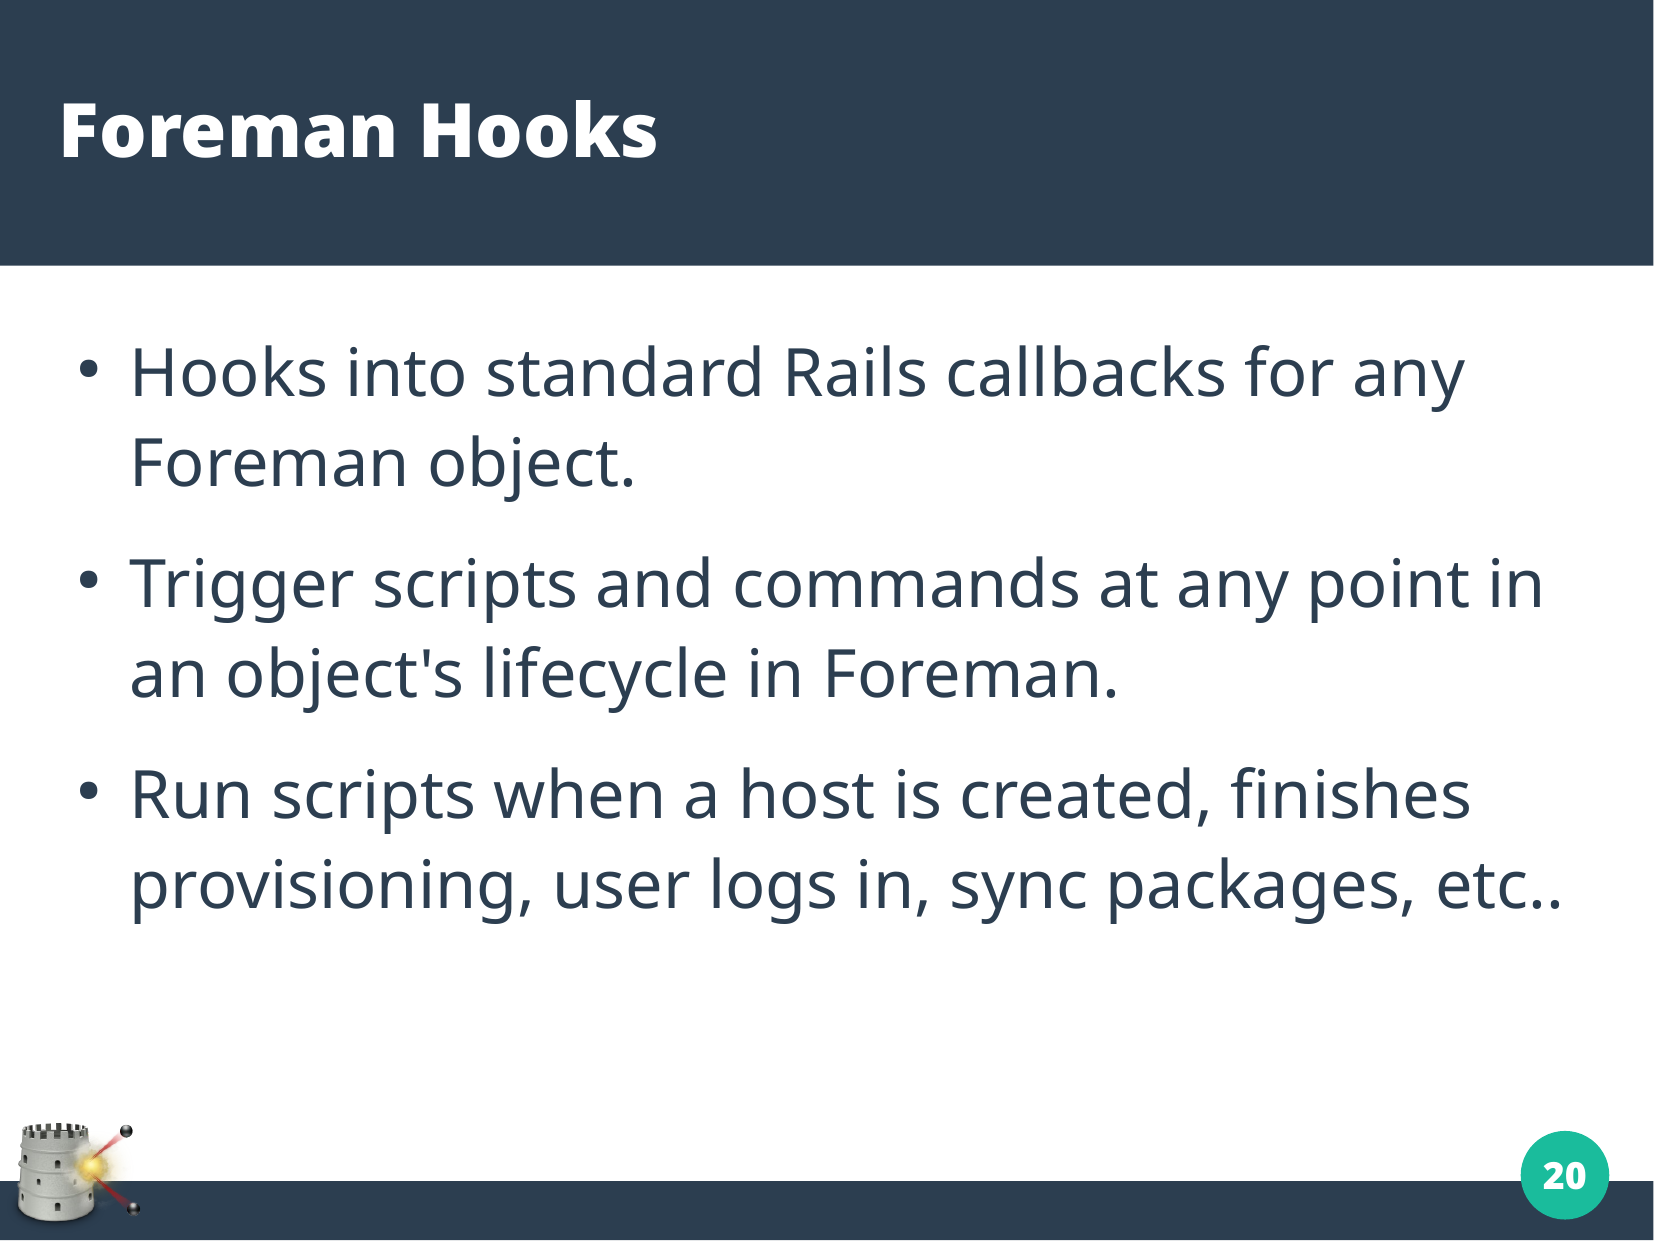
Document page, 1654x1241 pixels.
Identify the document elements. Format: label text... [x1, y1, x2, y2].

picture [5, 1104, 148, 1241]
title Foreman Hooks [59, 49, 1595, 207]
list Hooks into standard Rails callbacks for any Foreman object. Trigger scripts and commands at any point in an object's lifecycle in Foreman. Run scripts when a host is created, finishes provisioning, user logs in, sync packages, etc.. [59, 324, 1595, 1152]
